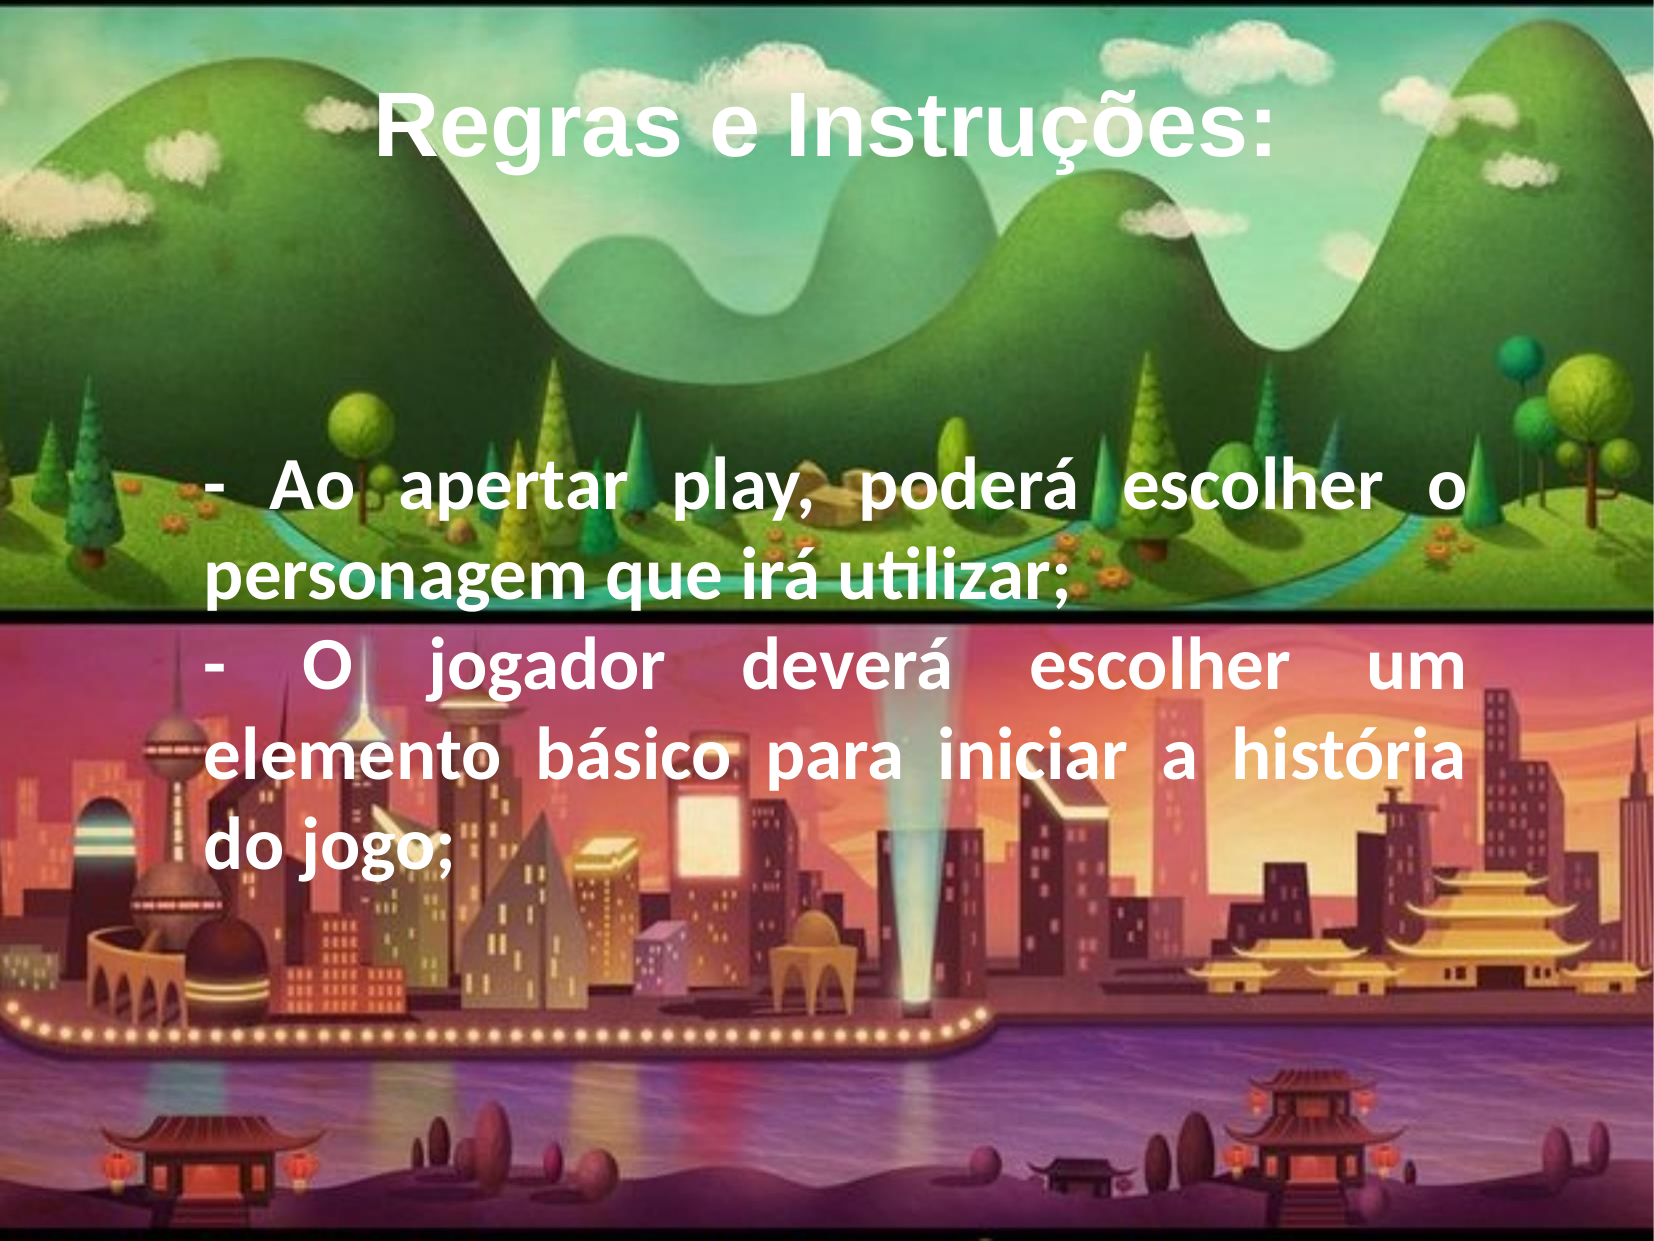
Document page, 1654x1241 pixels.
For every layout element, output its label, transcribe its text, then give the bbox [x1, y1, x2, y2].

title Regras e Instruções: [82, 49, 1571, 257]
picture [0, 0, 1654, 1241]
text_box - Ao apertar play, poderá escolher o personagem que irá utilizar; - O jogador deverá escolher um elemento básico para iniciar a história do jogo; [188, 419, 1484, 892]
